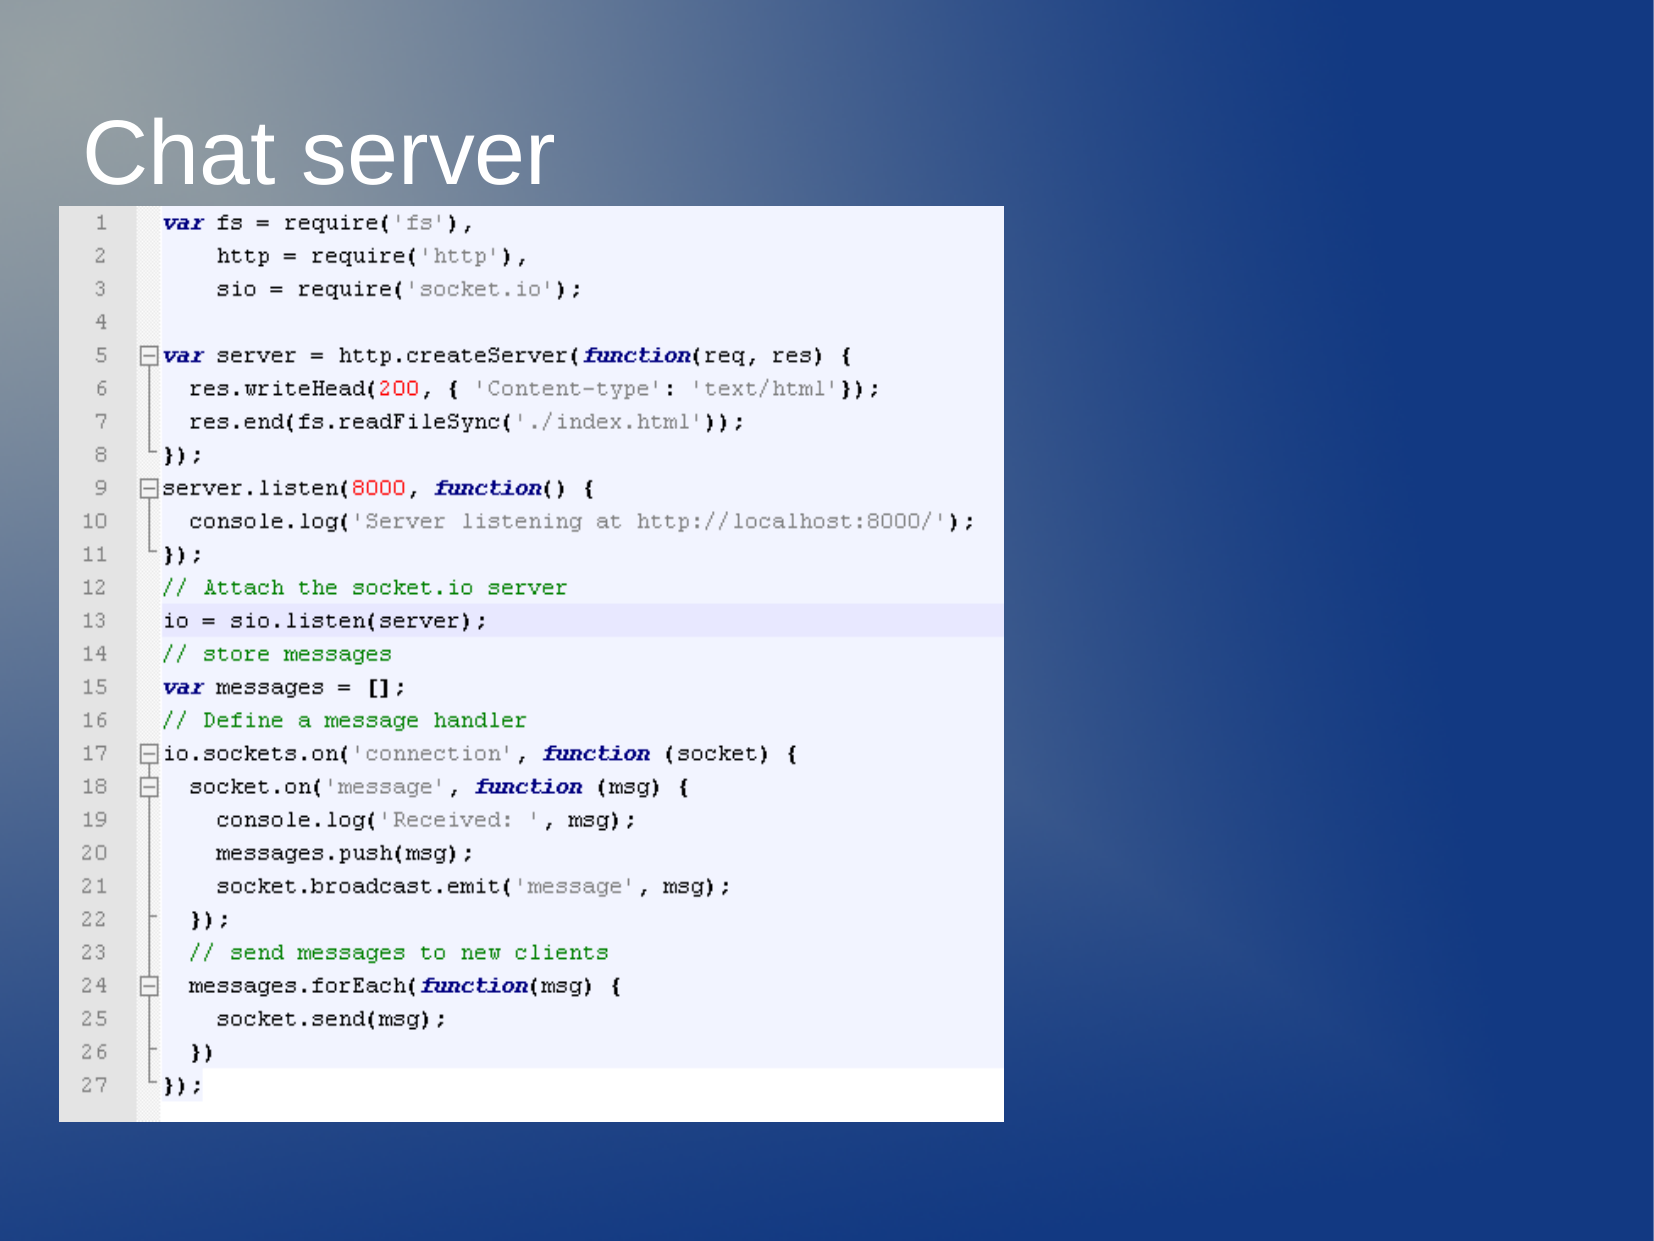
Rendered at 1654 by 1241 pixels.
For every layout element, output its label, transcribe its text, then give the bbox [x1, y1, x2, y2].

title Chat server [82, 56, 1571, 250]
picture [0, 0, 1654, 1241]
